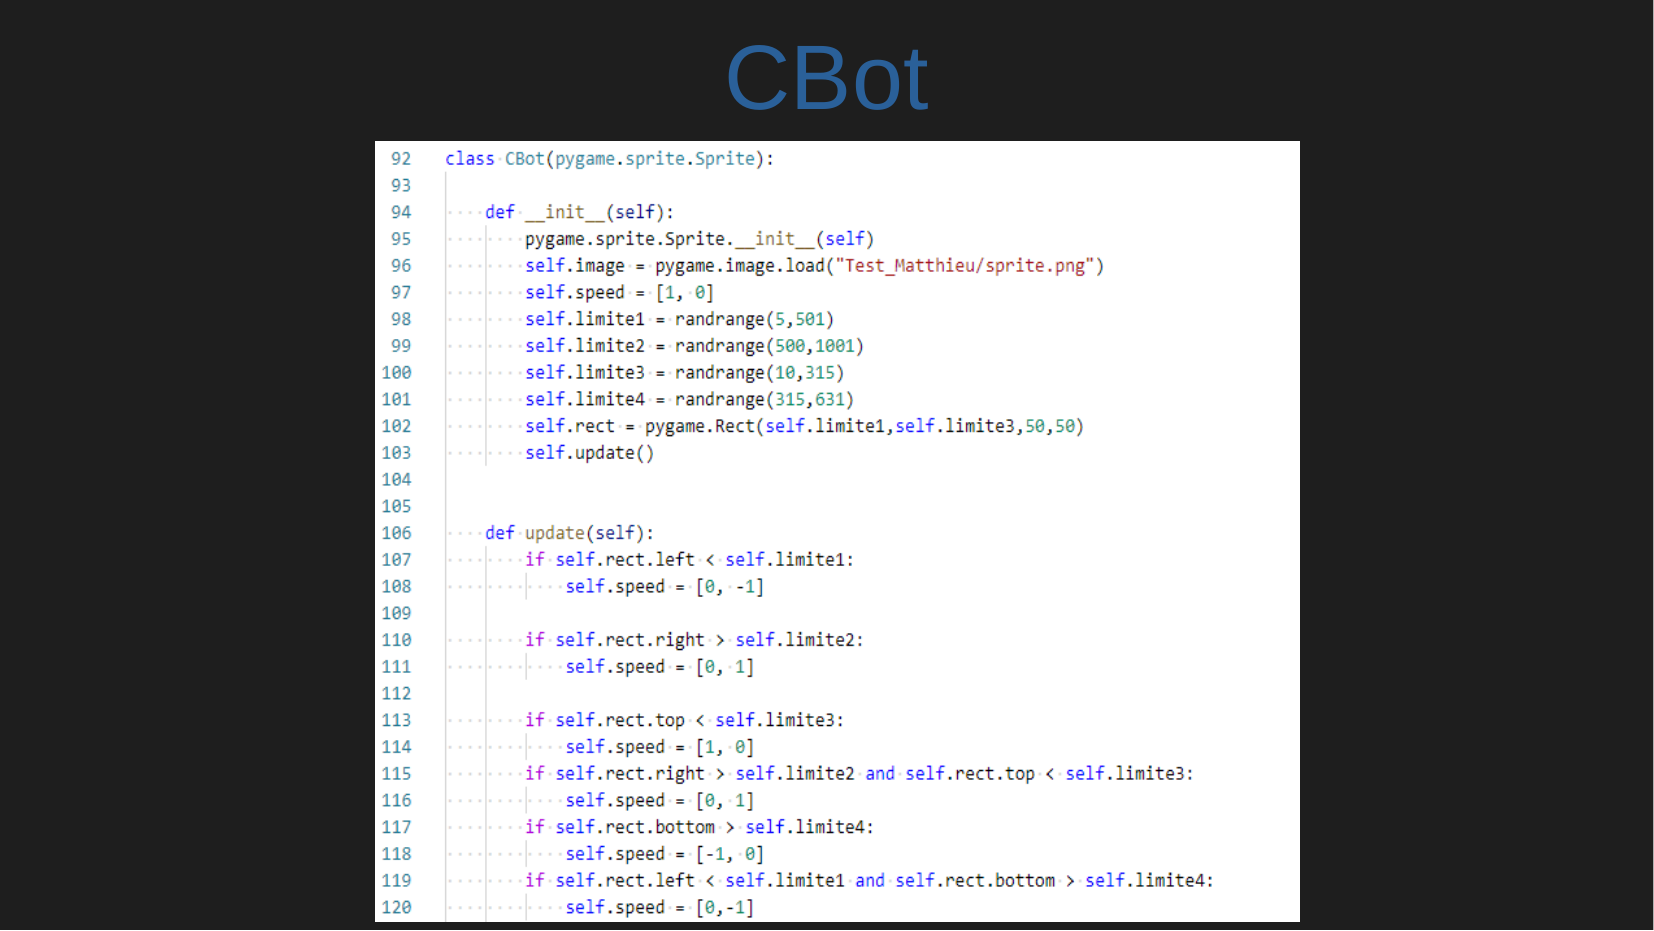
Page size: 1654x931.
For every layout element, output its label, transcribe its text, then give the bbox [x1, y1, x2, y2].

title CBot [82, 0, 1571, 156]
picture [375, 141, 1300, 922]
